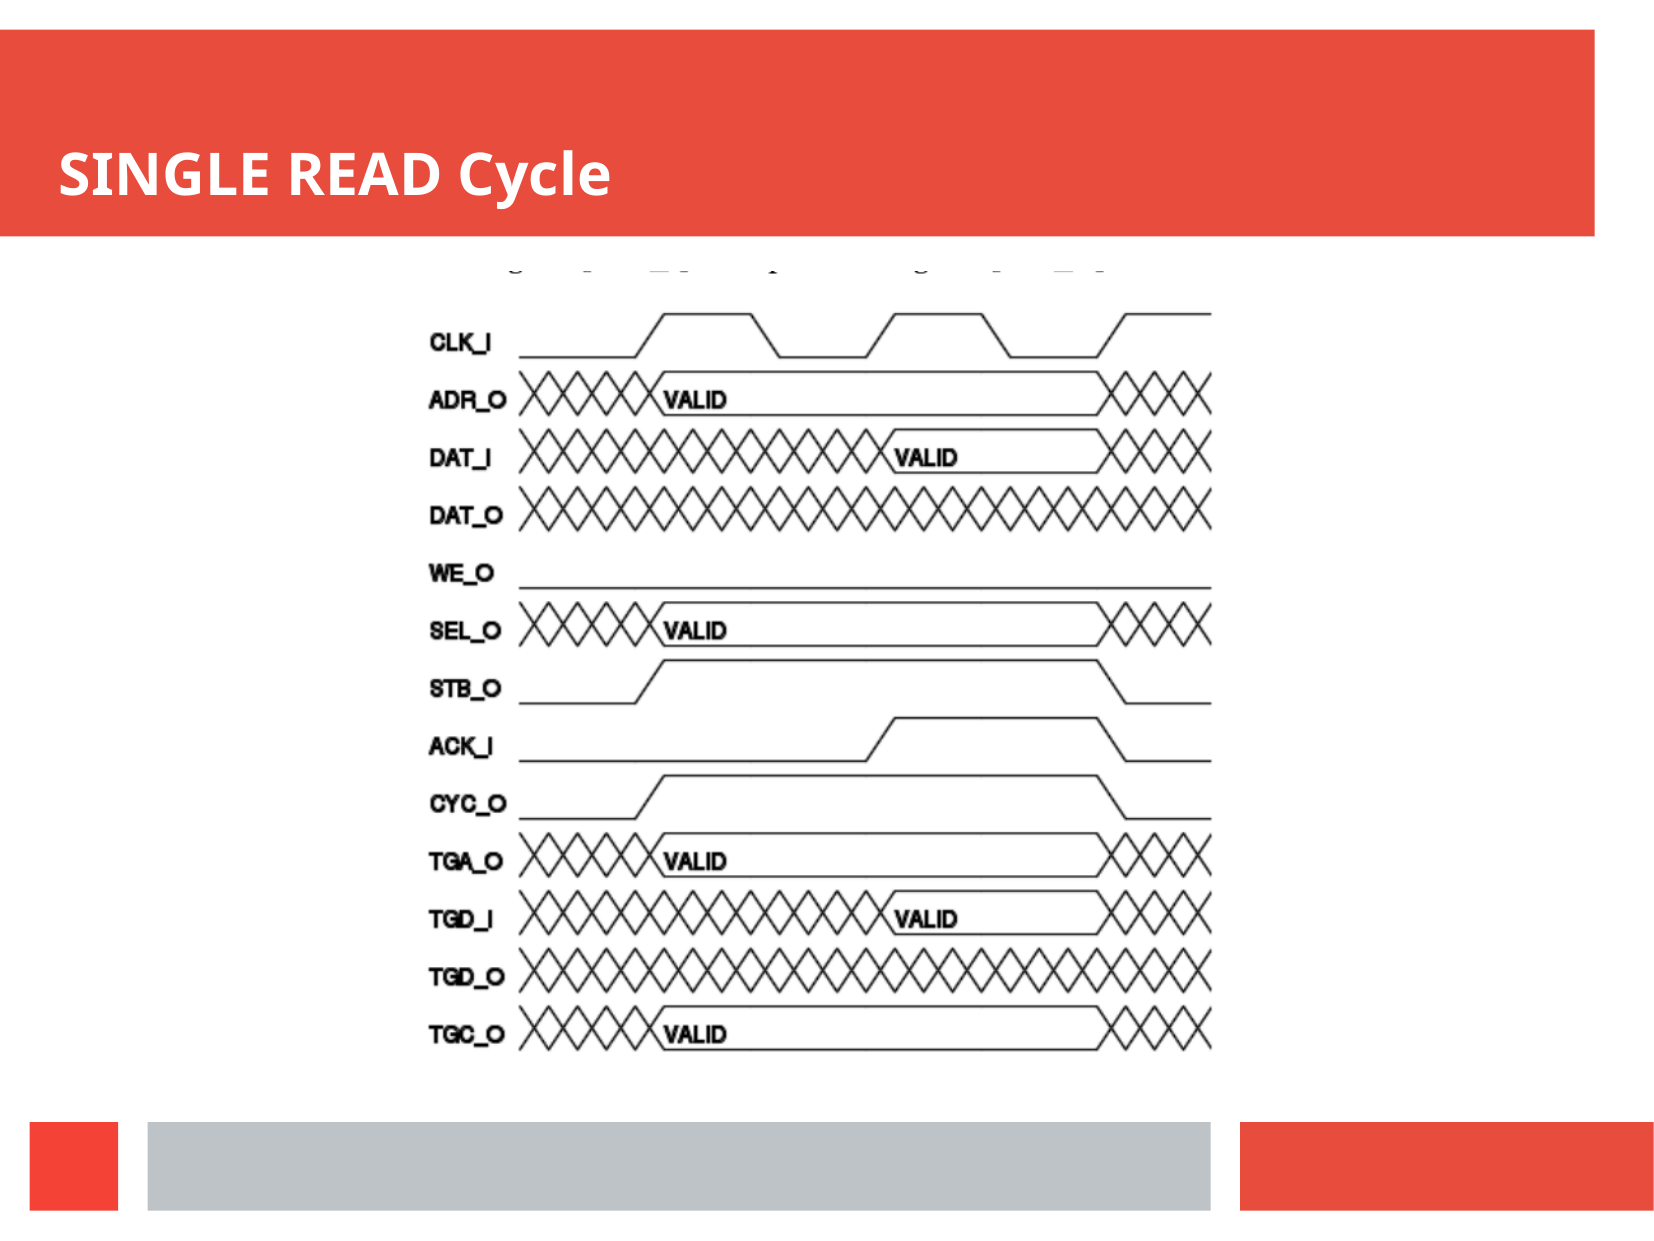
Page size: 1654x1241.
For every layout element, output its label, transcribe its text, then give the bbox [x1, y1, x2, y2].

title SINGLE READ Cycle [59, 59, 1595, 207]
picture [336, 271, 1258, 1052]
